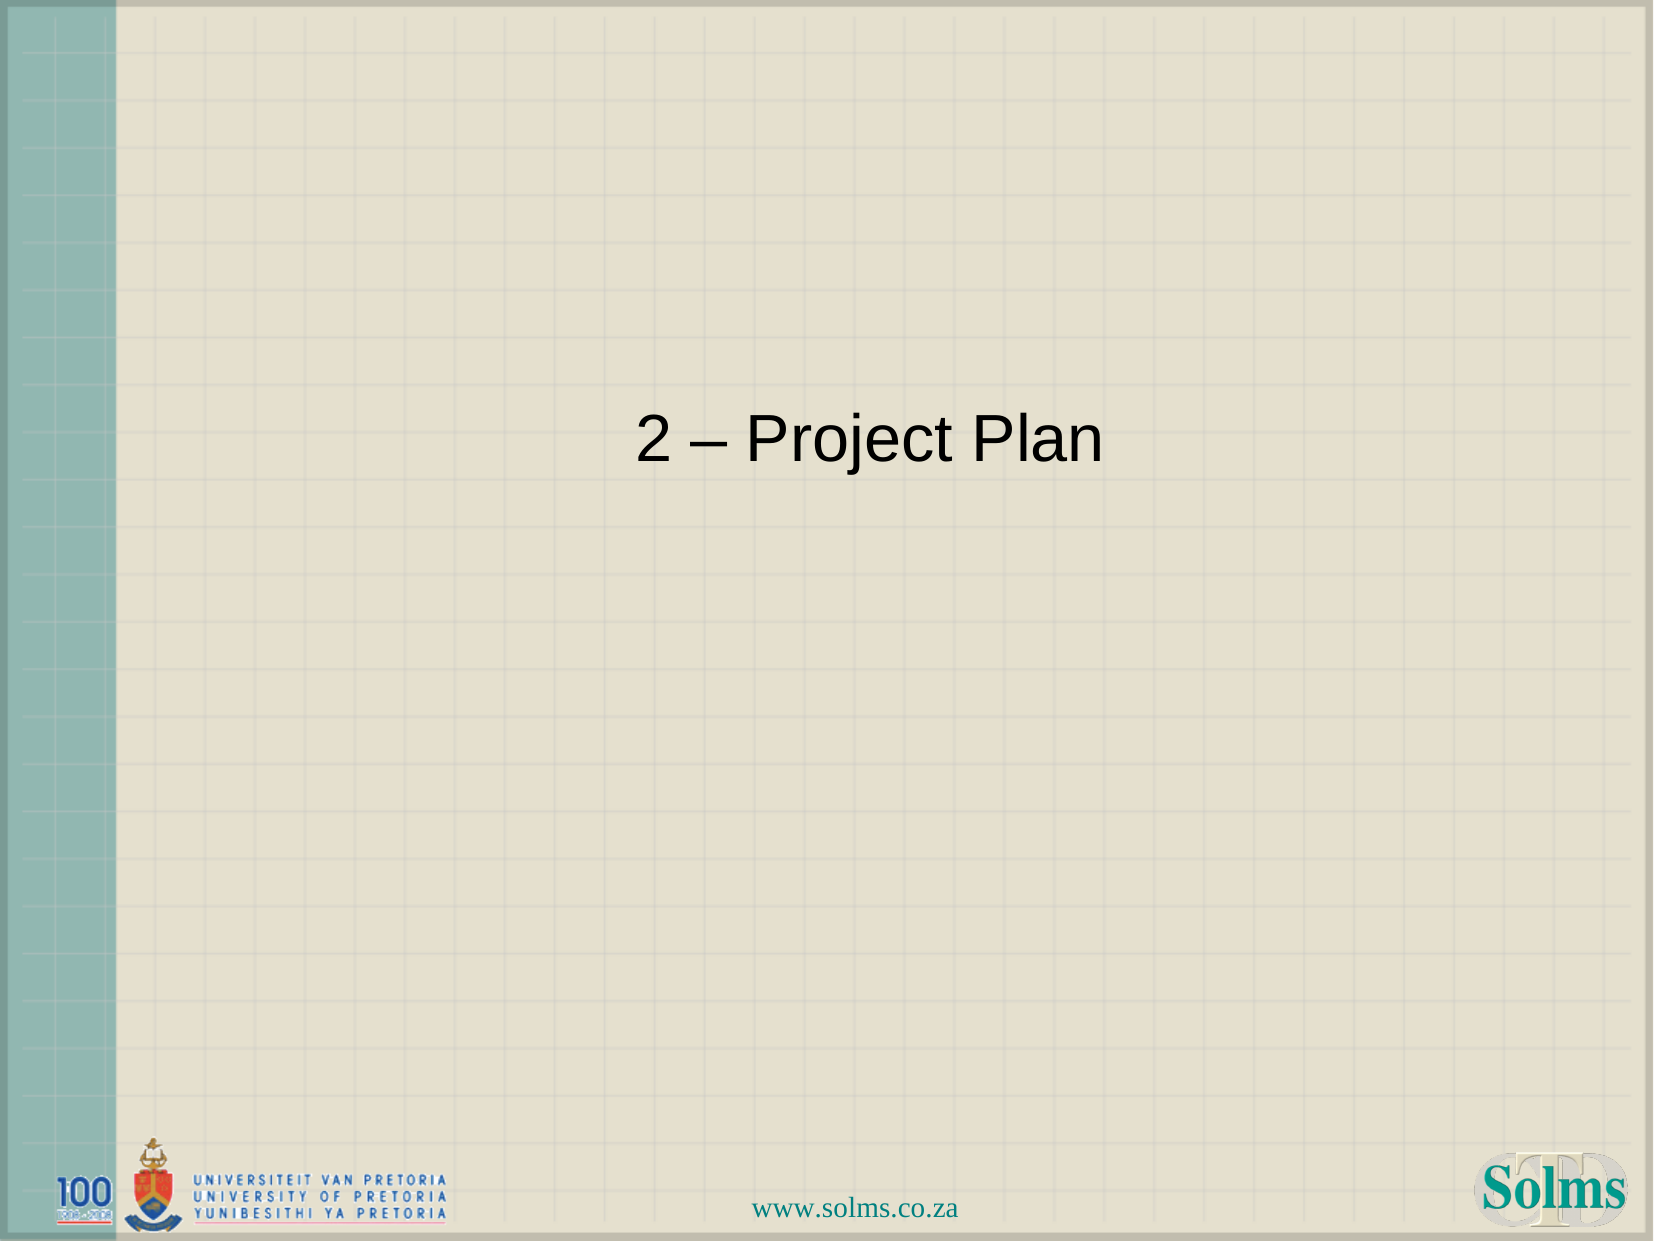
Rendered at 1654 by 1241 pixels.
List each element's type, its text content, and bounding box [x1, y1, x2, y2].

subtitle 2 – Project Plan [112, 26, 1629, 1072]
picture [0, 0, 1654, 1241]
